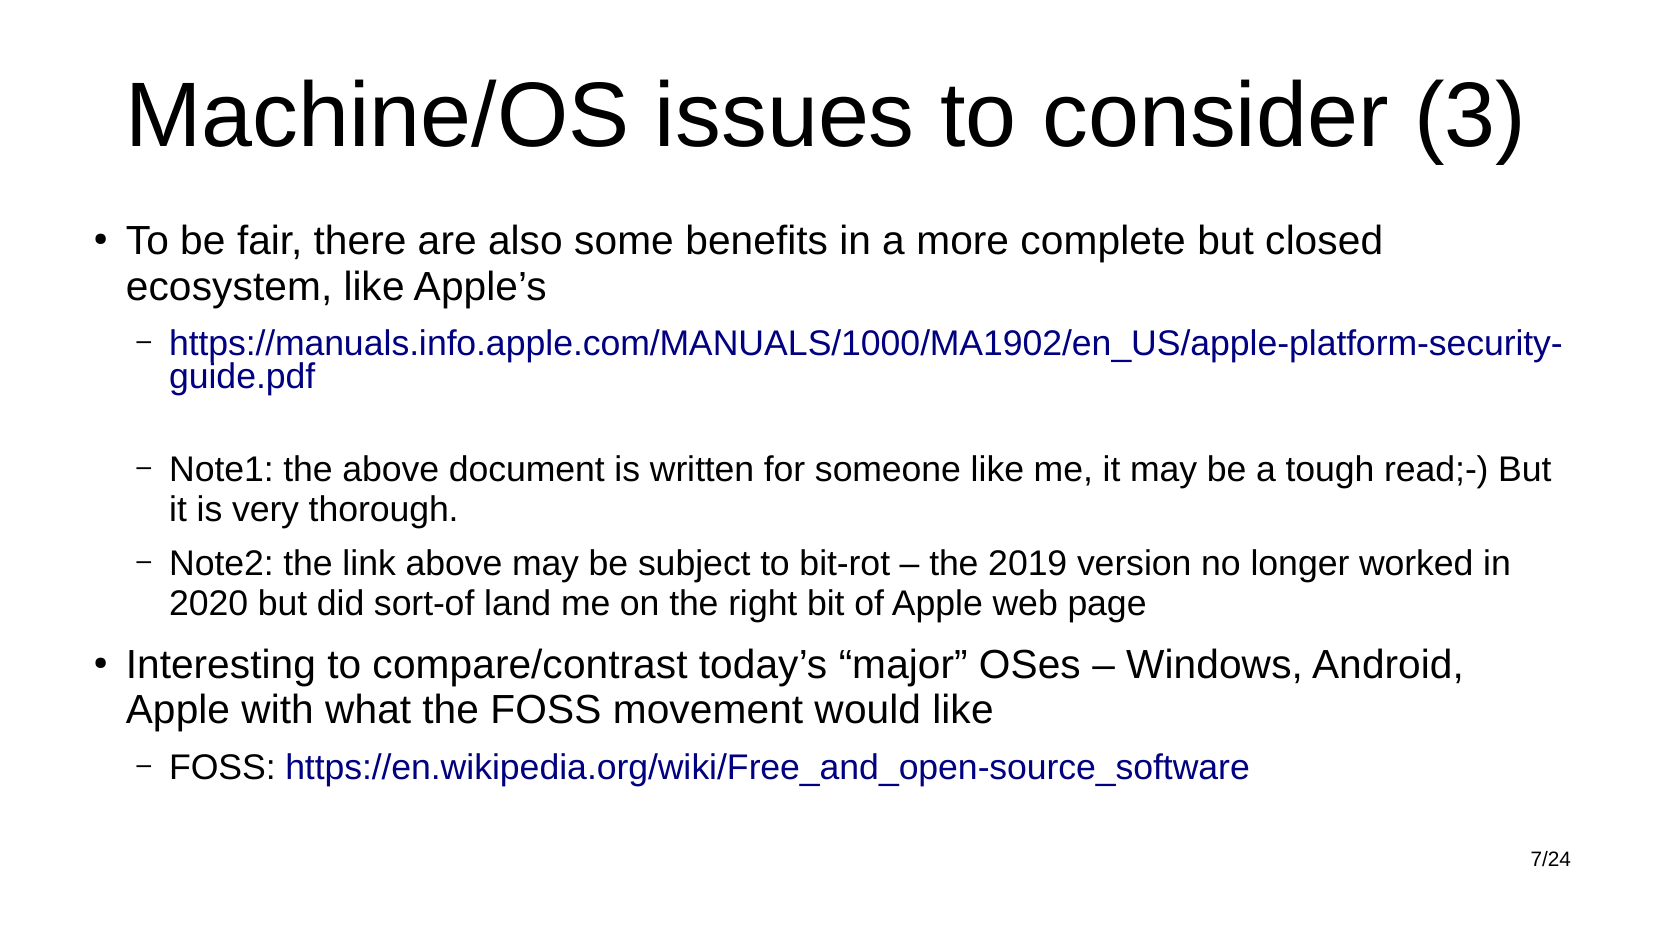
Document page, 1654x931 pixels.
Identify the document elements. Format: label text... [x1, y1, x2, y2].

list To be fair, there are also some benefits in a more complete but closed ecosystem, like Apple’s https://manuals.info.apple.com/MANUALS/1000/MA1902/en_US/apple-platform-security-guide.pdf Note1: the above document is written for someone like me, it may be a tough read;-) But it is very thorough. Note2: the link above may be subject to bit-rot – the 2019 version no longer worked in 2020 but did sort-of land me on the right bit of Apple web page Interesting to compare/contrast today’s “major” OSes – Windows, Android, Apple with what the FOSS movement would like FOSS: https://en.wikipedia.org/wiki/Free_and_open-source_software [82, 217, 1571, 758]
title Machine/OS issues to consider (3) [82, 37, 1571, 193]
